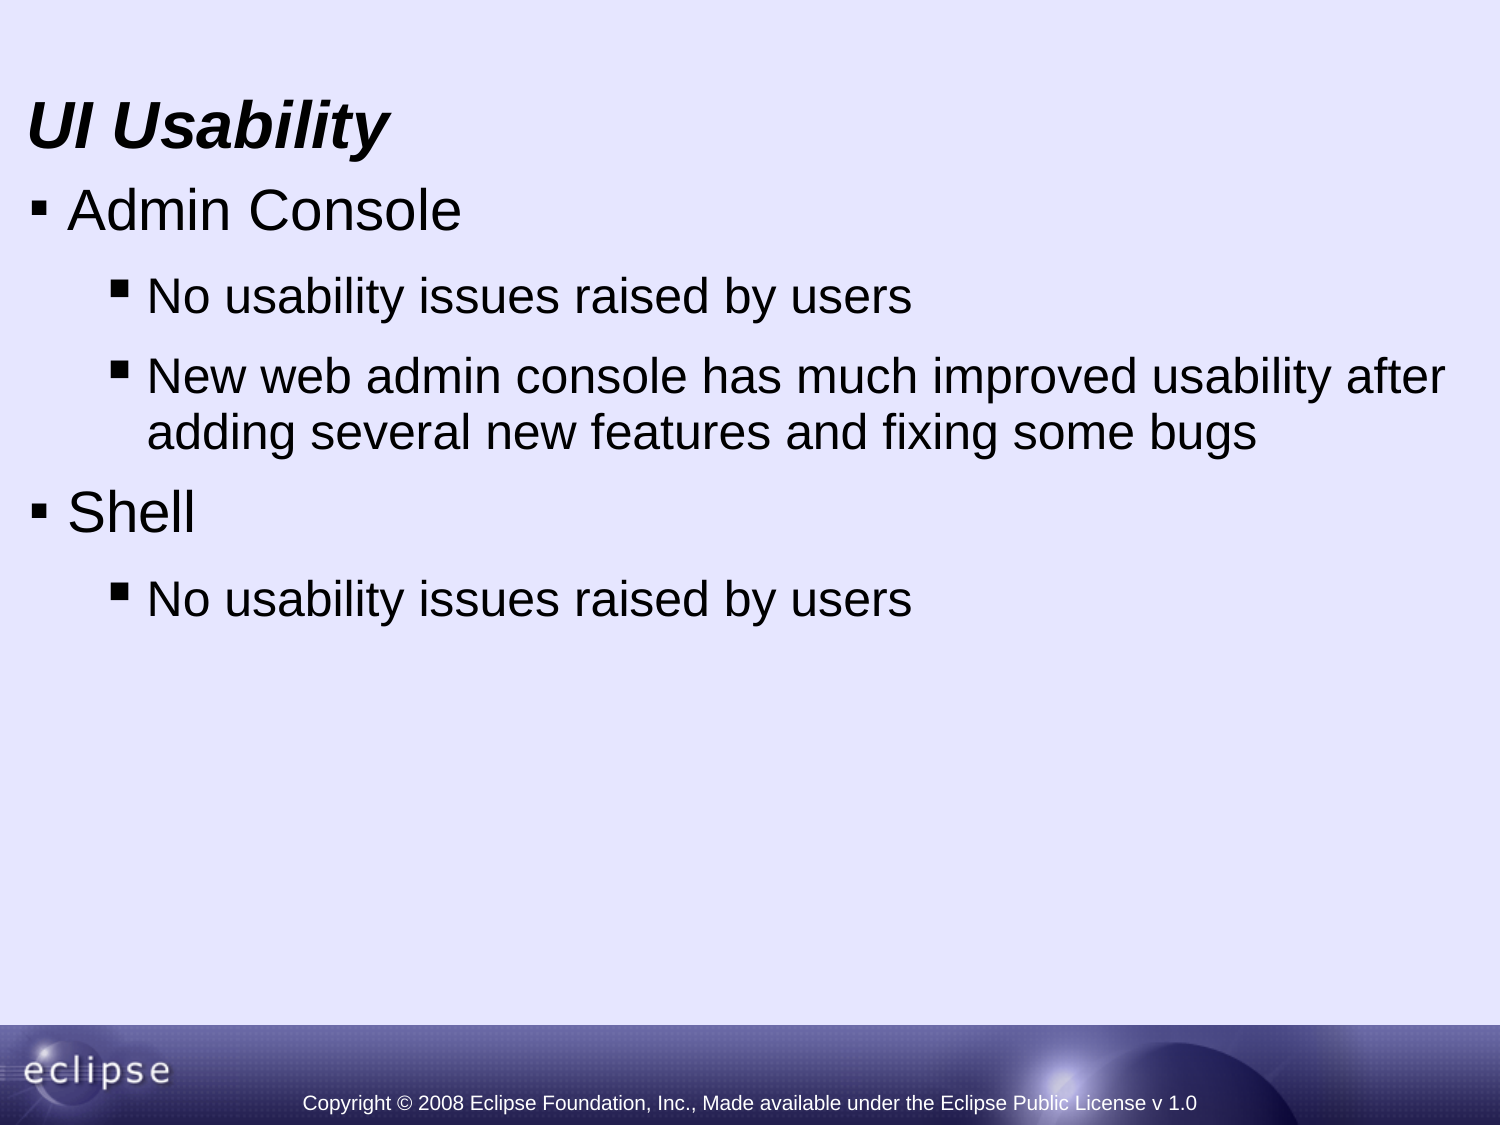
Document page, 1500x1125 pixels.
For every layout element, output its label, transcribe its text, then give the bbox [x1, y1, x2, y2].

list Admin Console No usability issues raised by users New web admin console has much improved usability after adding several new features and fixing some bugs Shell No usability issues raised by users [29, 177, 1455, 1011]
picture [0, 1025, 1500, 1125]
title UI Usability [26, 84, 1474, 172]
